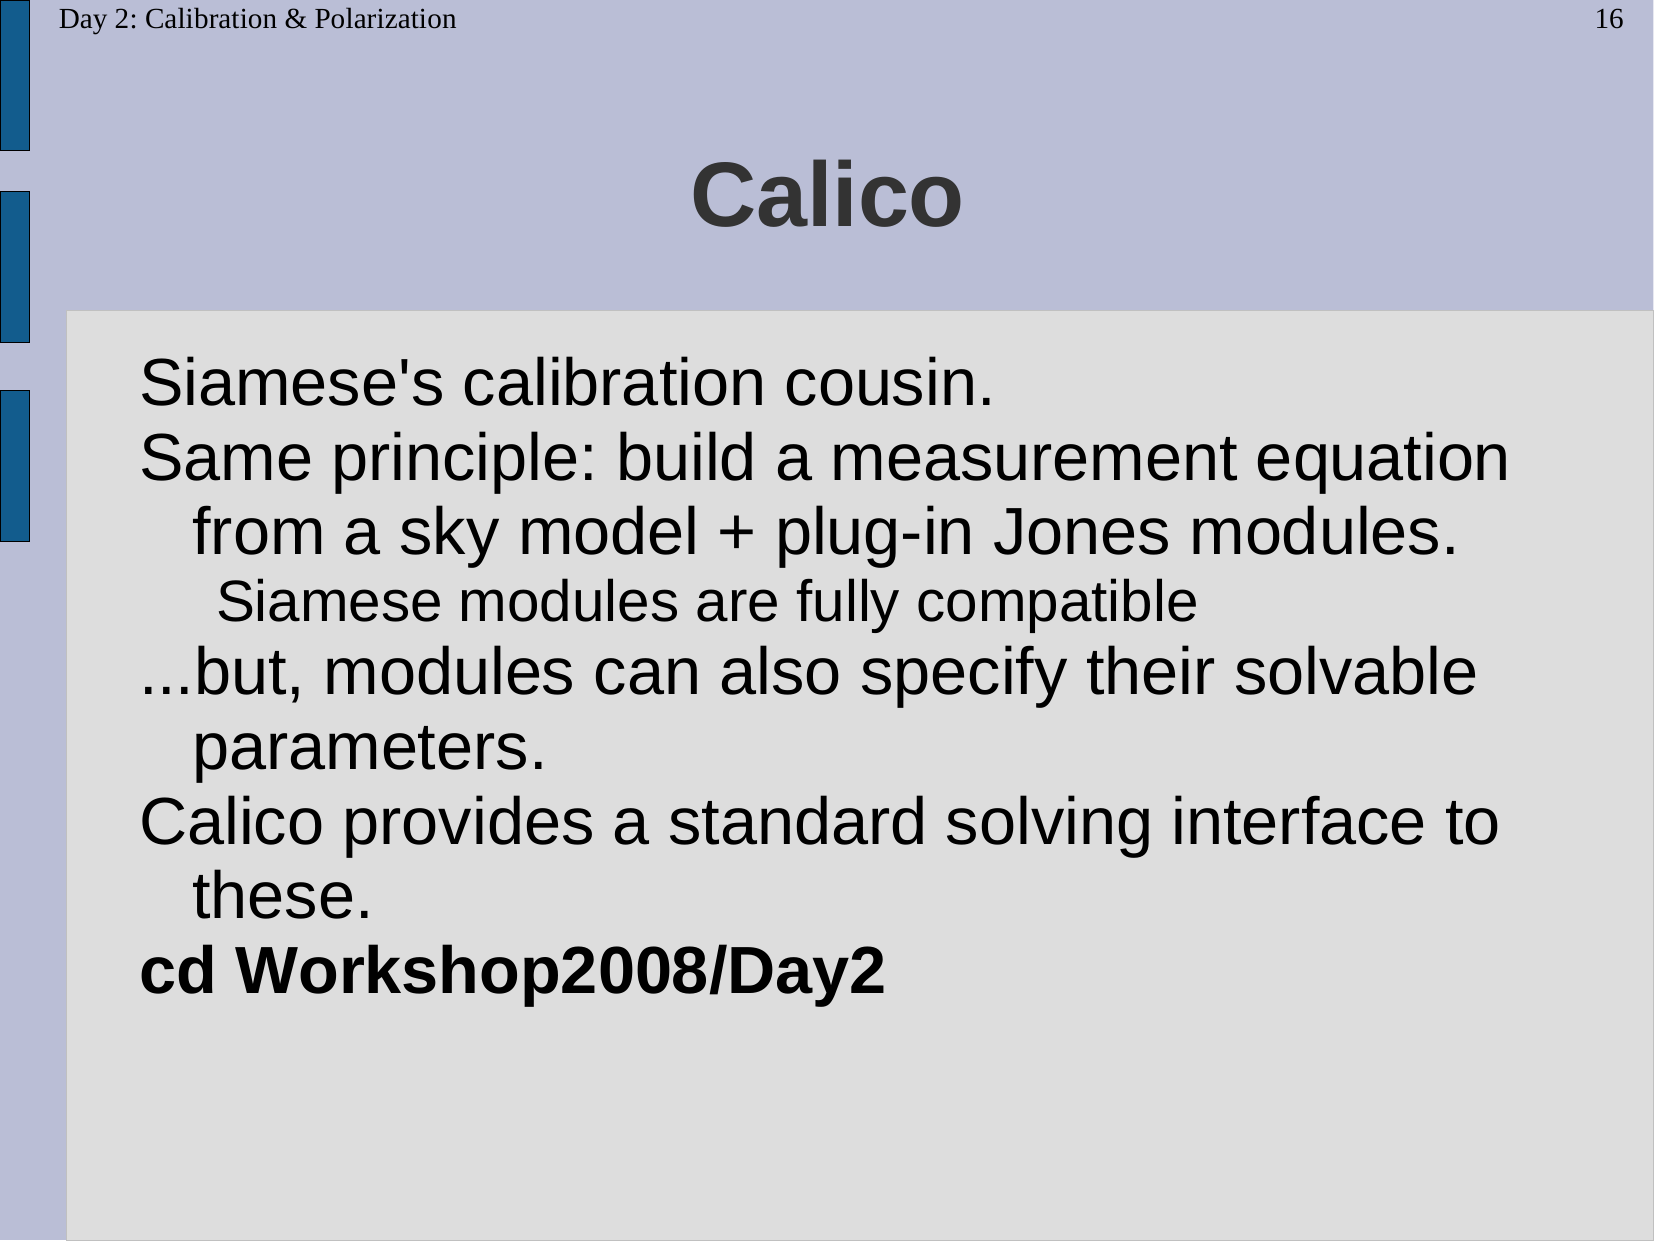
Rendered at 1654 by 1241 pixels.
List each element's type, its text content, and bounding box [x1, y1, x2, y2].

list Siamese's calibration cousin. Same principle: build a measurement equation from a sky model + plug-in Jones modules. Siamese modules are fully compatible ...but, modules can also specify their solvable parameters. Calico provides a standard solving interface to these. cd Workshop2008/Day2 [121, 344, 1534, 1113]
title Calico [121, 91, 1534, 299]
